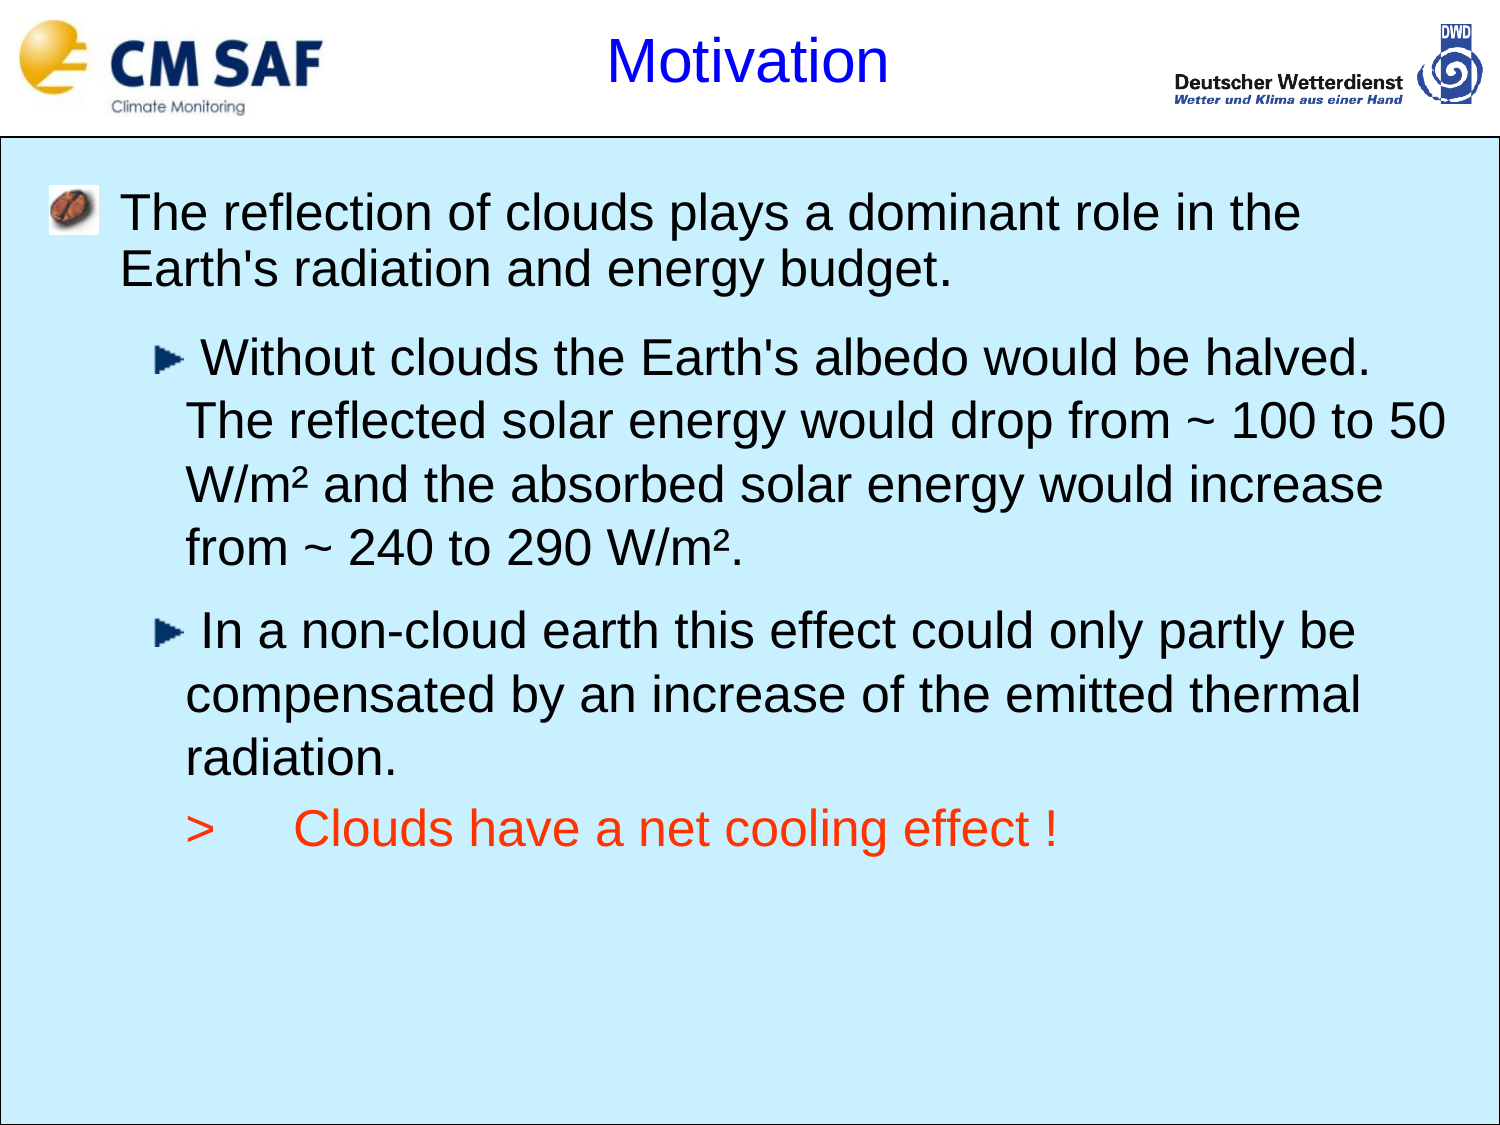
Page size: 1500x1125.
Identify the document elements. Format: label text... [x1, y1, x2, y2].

text_box Motivation [312, 30, 1172, 110]
list The reflection of clouds plays a dominant role in the Earth's radiation and energy budget. Without clouds the Earth's albedo would be halved. The reflected solar energy would drop from ~ 100 to 50 W/m² and the absorbed solar energy would increase from ~ 240 to 290 W/m². In a non-cloud earth this effect could only partly be compensated by an increase of the emitted thermal radiation. > Clouds have a net cooling effect ! [27, 184, 1459, 858]
picture [17, 19, 325, 117]
picture [1175, 24, 1483, 104]
